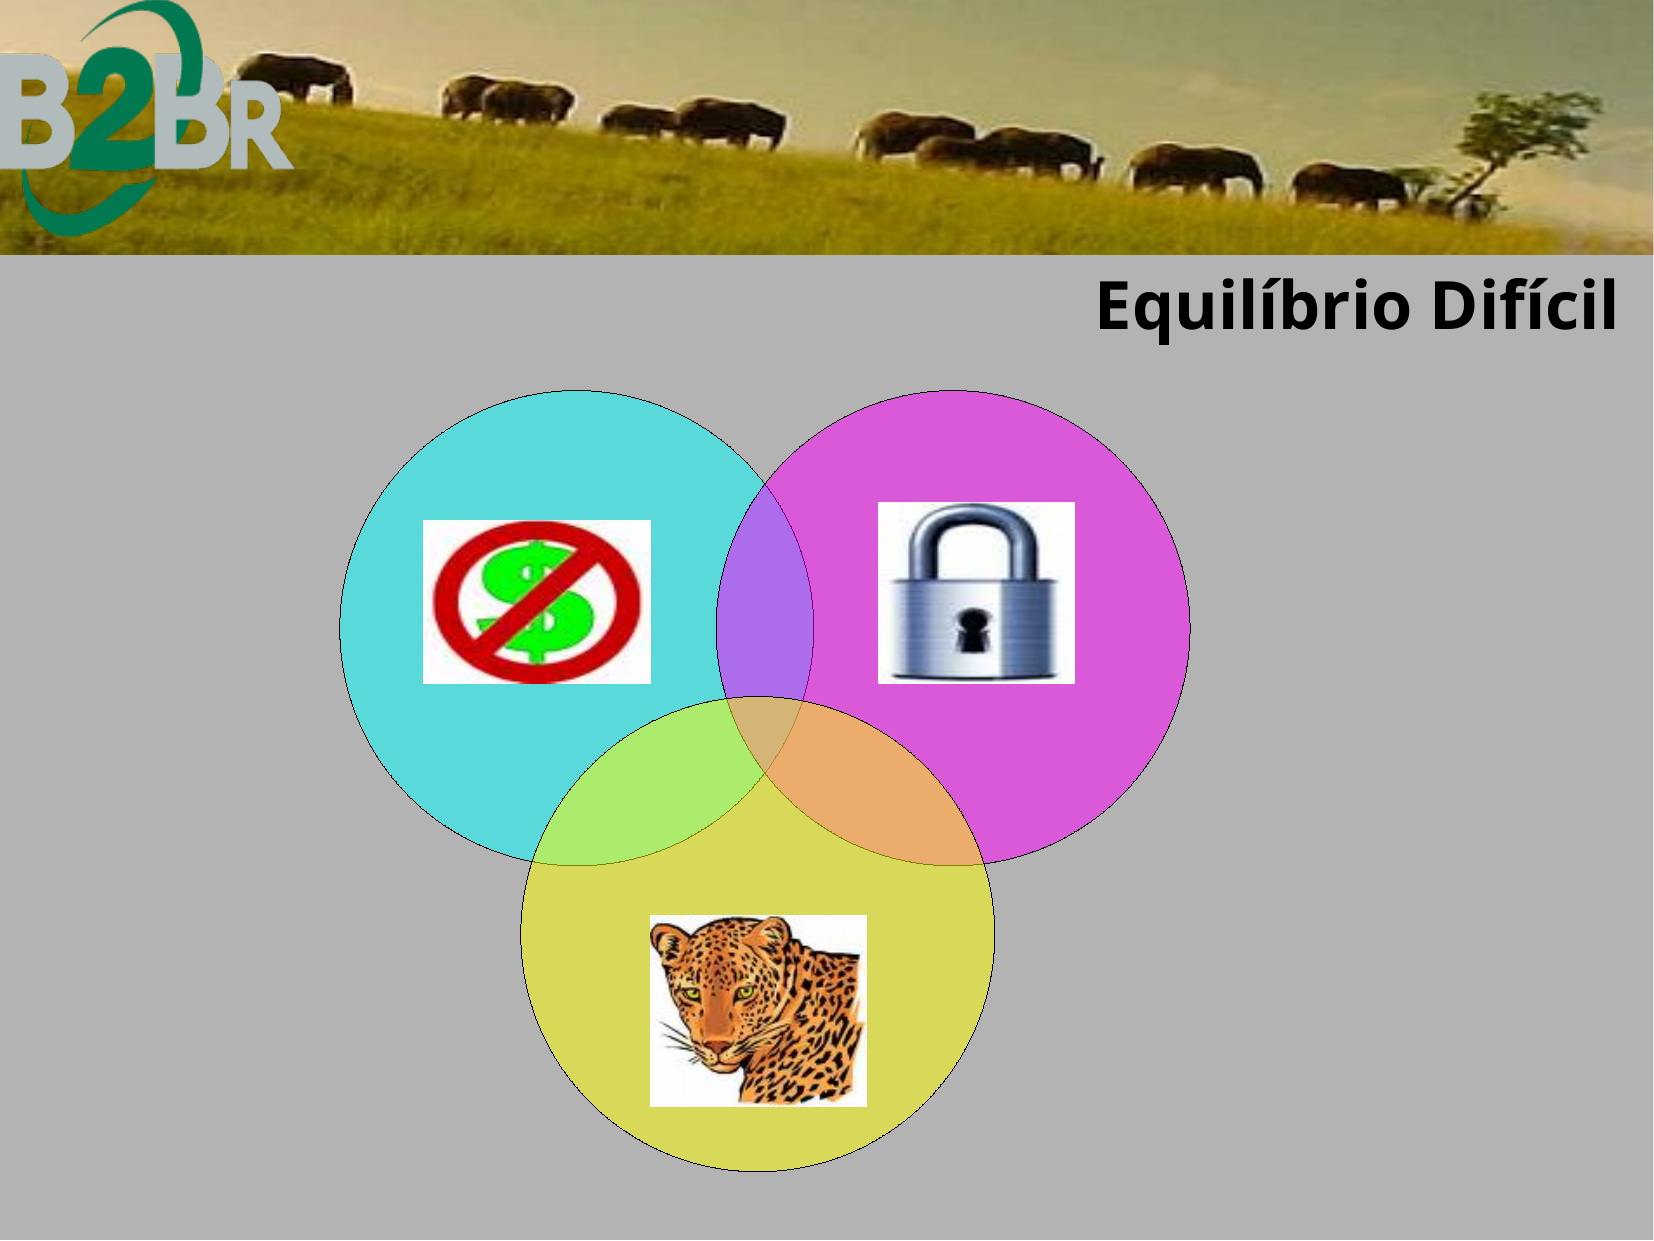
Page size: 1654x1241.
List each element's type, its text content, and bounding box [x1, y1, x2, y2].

picture [650, 915, 867, 1107]
picture [423, 520, 651, 684]
picture [0, 0, 1654, 255]
text_box Equilíbrio Difícil [588, 255, 1650, 363]
text_box [339, 390, 1191, 1172]
picture [878, 502, 1075, 684]
